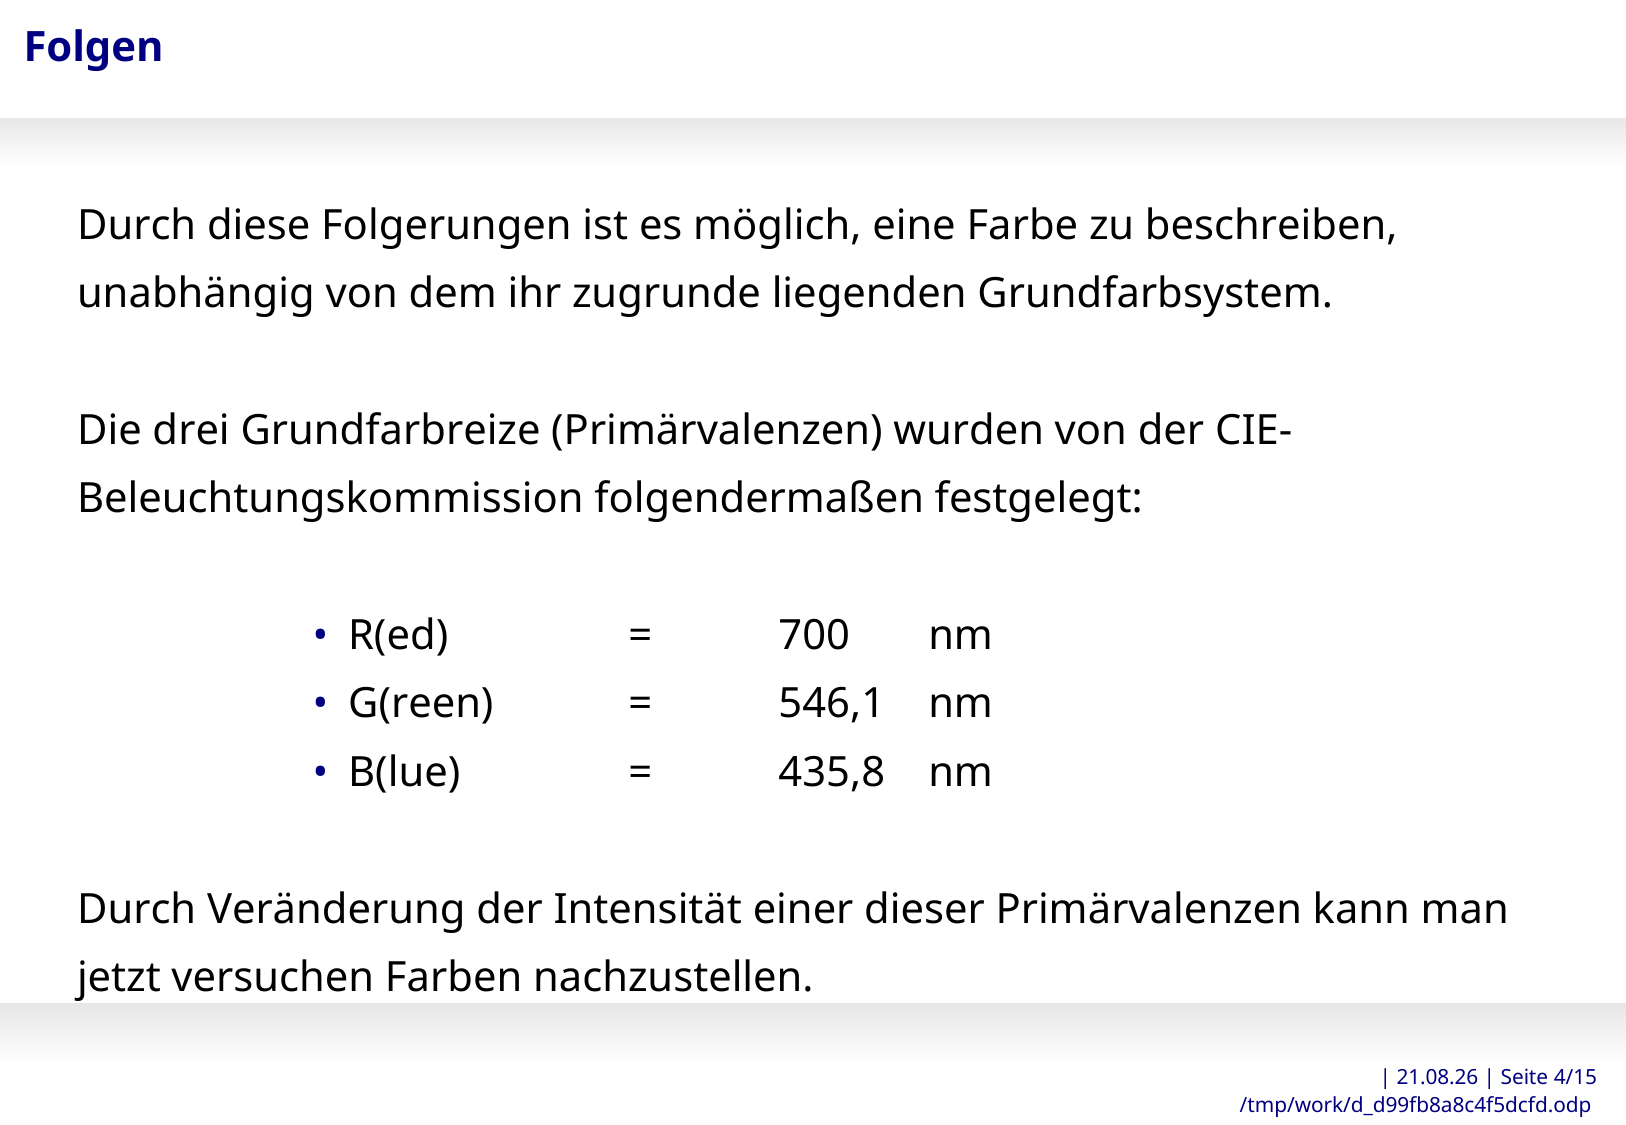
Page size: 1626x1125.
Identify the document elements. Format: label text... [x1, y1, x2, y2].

list Durch diese Folgerungen ist es möglich, eine Farbe zu beschreiben, unabhängig von dem ihr zugrunde liegenden Grundfarbsystem. Die drei Grundfarbreize (Primärvalenzen) wurden von der CIE-Beleuchtungskommission folgendermaßen festgelegt: R(ed) = 700 nm G(reen) = 546,1 nm B(lue) = 435,8 nm Durch Veränderung der Intensität einer dieser Primärvalenzen kann man jetzt versuchen Farben nachzustellen. [30, 183, 1595, 981]
title Folgen [23, 5, 1600, 154]
